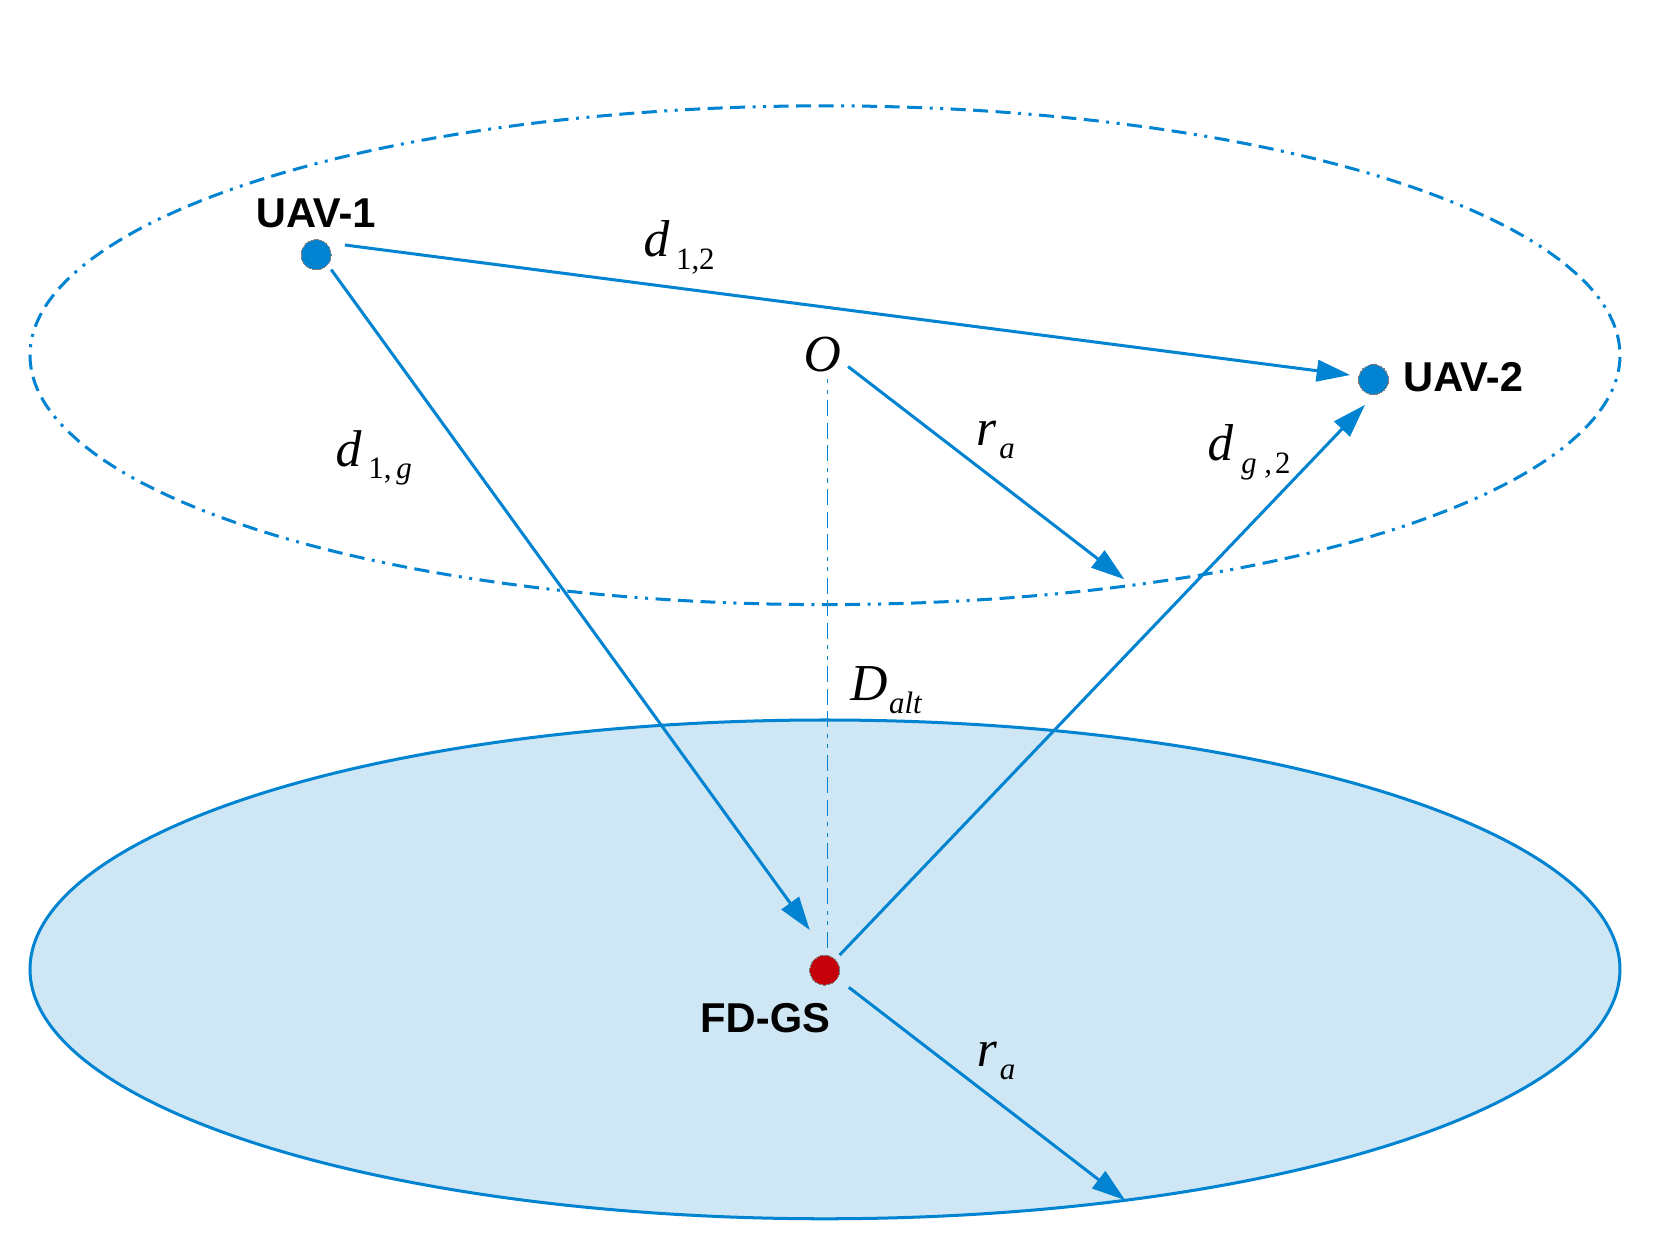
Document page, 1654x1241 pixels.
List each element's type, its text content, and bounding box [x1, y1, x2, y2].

text_box UAV-1 [241, 182, 391, 246]
text_box [30, 720, 1621, 1219]
chart [797, 324, 849, 383]
chart [968, 399, 1023, 466]
text_box UAV-2 [1388, 346, 1539, 410]
text_box FD-GS [685, 987, 846, 1050]
chart [969, 1020, 1024, 1086]
chart [327, 420, 421, 486]
text_box [301, 246, 332, 270]
chart [839, 654, 930, 721]
chart [635, 210, 721, 276]
chart [1200, 414, 1297, 481]
text_box [1358, 364, 1388, 395]
